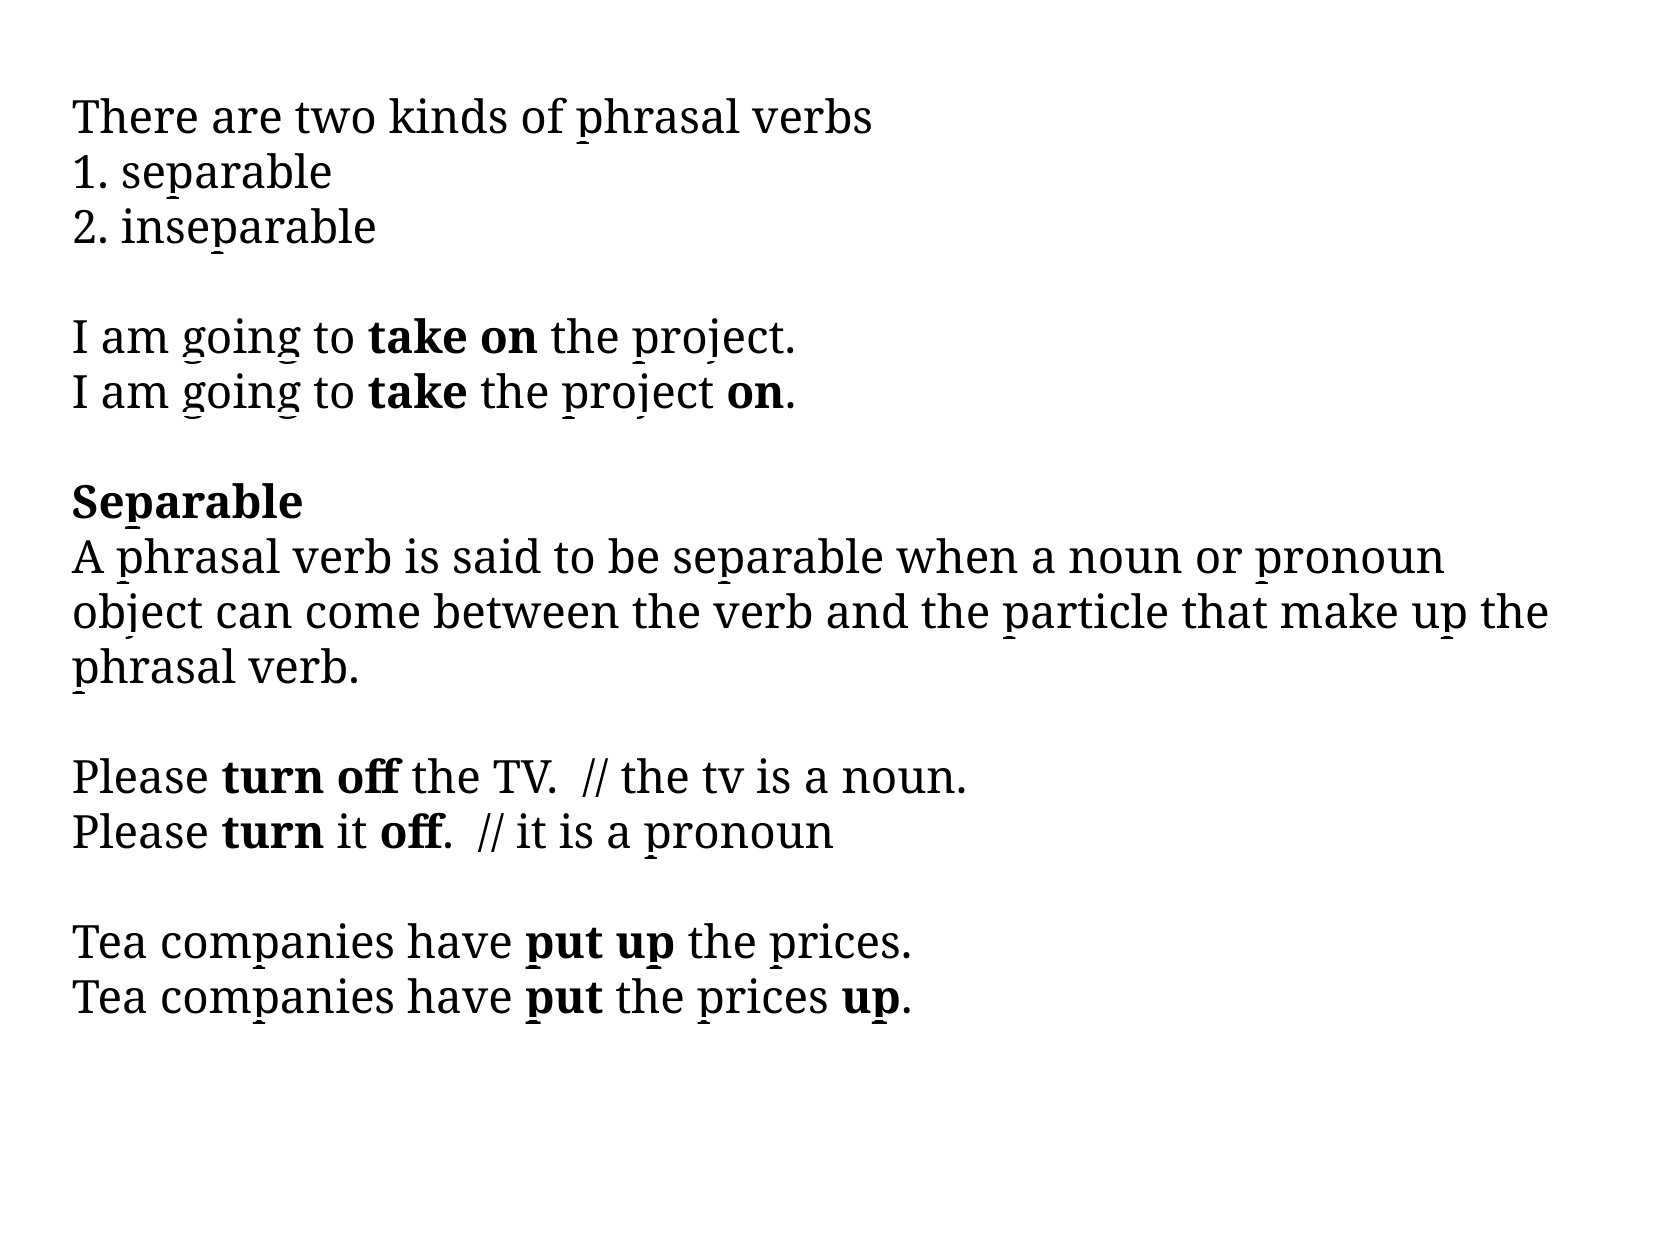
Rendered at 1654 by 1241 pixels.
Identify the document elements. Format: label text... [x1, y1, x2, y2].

text_box There are two kinds of phrasal verbs 1. separable 2. inseparable I am going to take on the project. I am going to take the project on. Separable A phrasal verb is said to be separable when a noun or pronoun object can come between the verb and the particle that make up the phrasal verb. Please turn off the TV. // the tv is a noun. Please turn it off. // it is a pronoun Tea companies have put up the prices. Tea companies have put the prices up. [71, 31, 1560, 1140]
